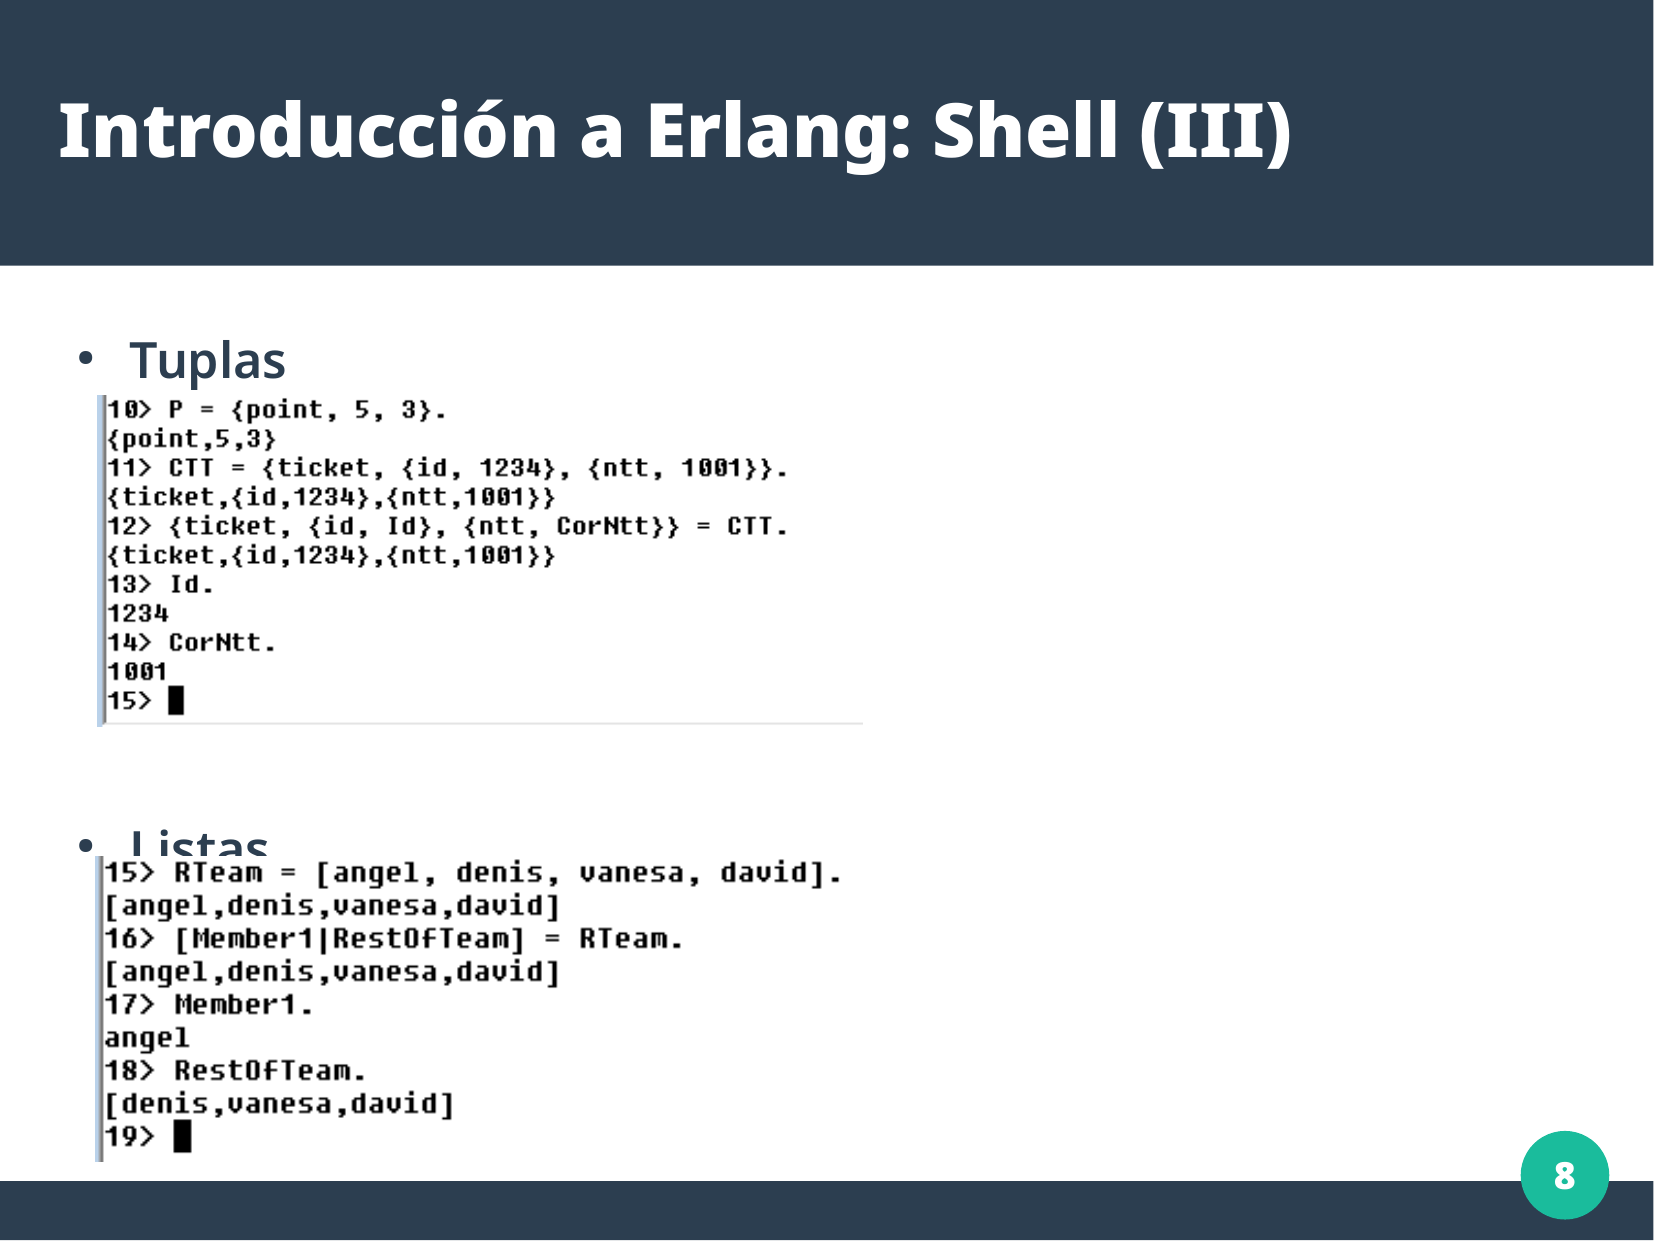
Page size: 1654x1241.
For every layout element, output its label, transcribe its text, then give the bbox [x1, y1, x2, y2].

list Tuplas Listas [59, 324, 1595, 1152]
title Introducción a Erlang: Shell (III) [59, 49, 1595, 207]
picture [95, 856, 859, 1163]
picture [97, 395, 863, 727]
